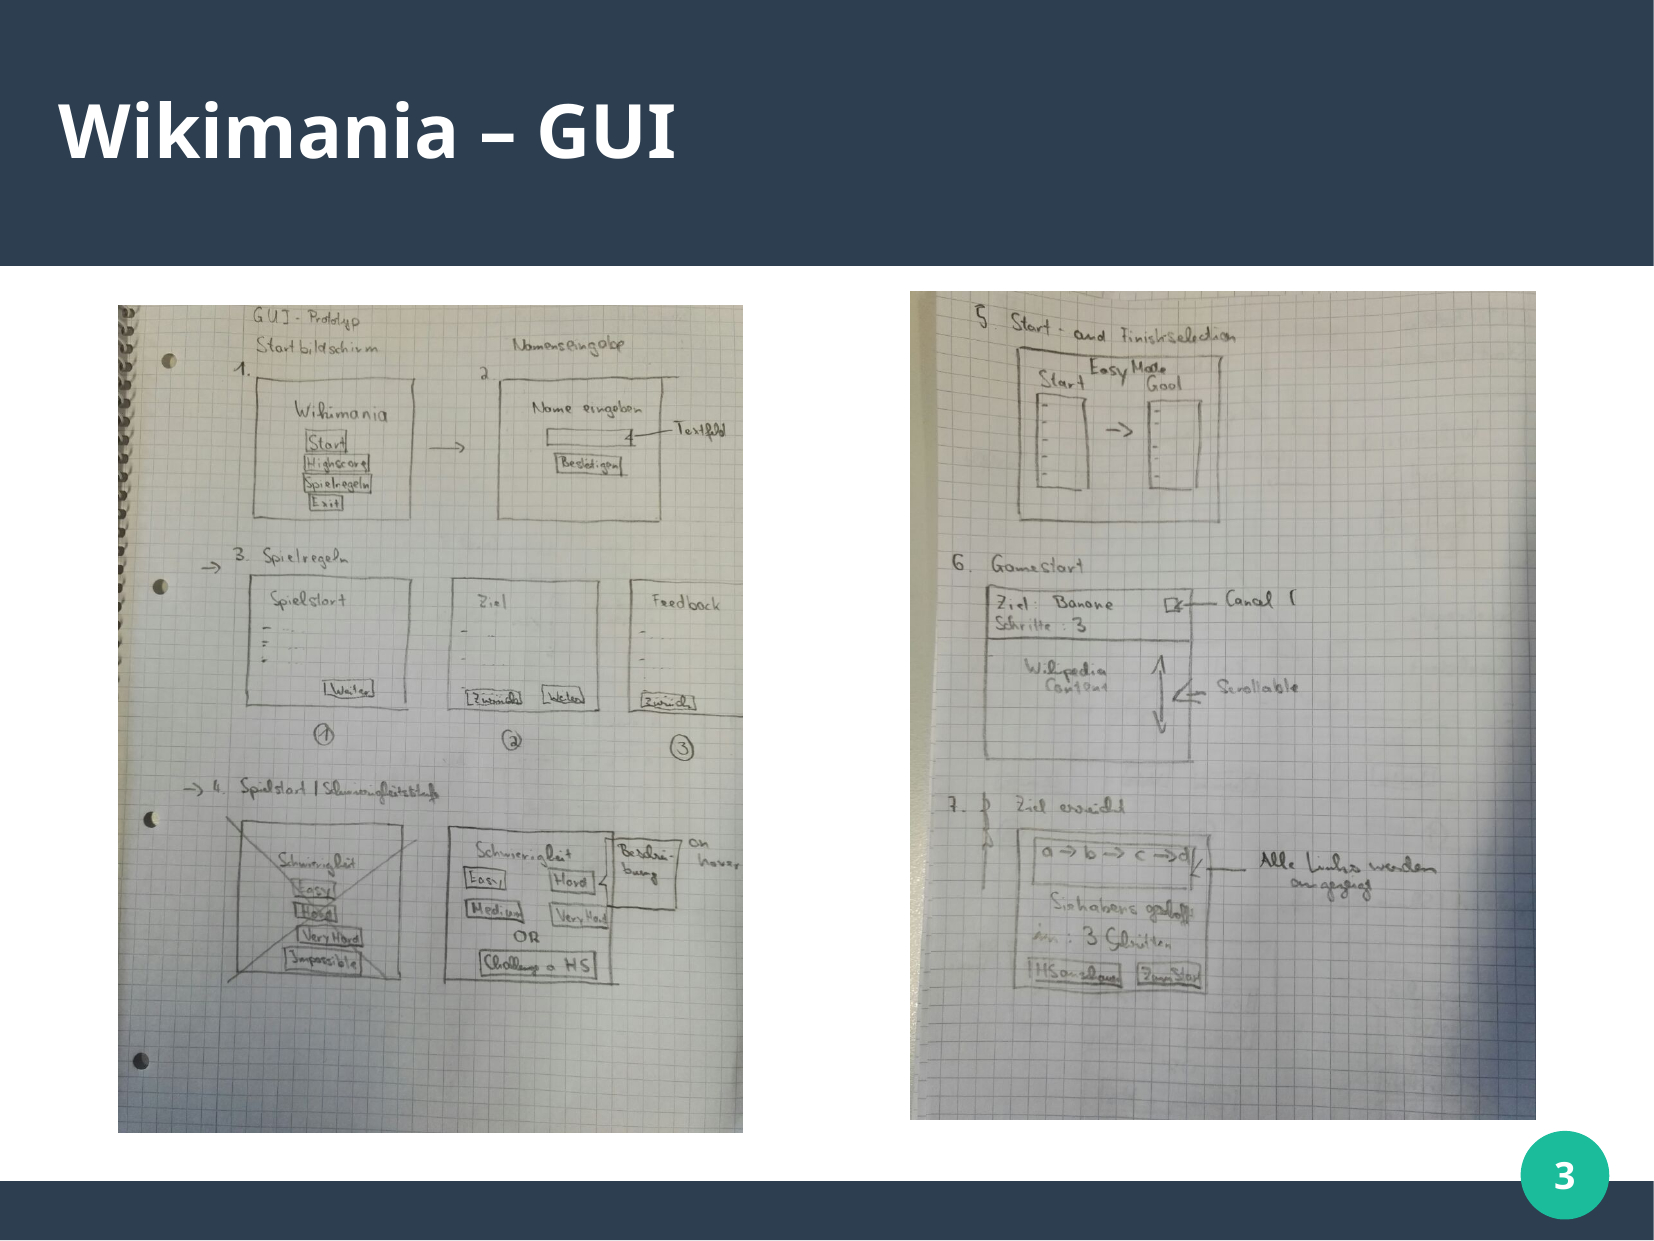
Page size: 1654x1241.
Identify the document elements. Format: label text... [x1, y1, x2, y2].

title Wikimania – GUI [59, 49, 1595, 207]
picture [910, 291, 1536, 1120]
text_box [1505, 1118, 1625, 1237]
picture [118, 305, 743, 1133]
